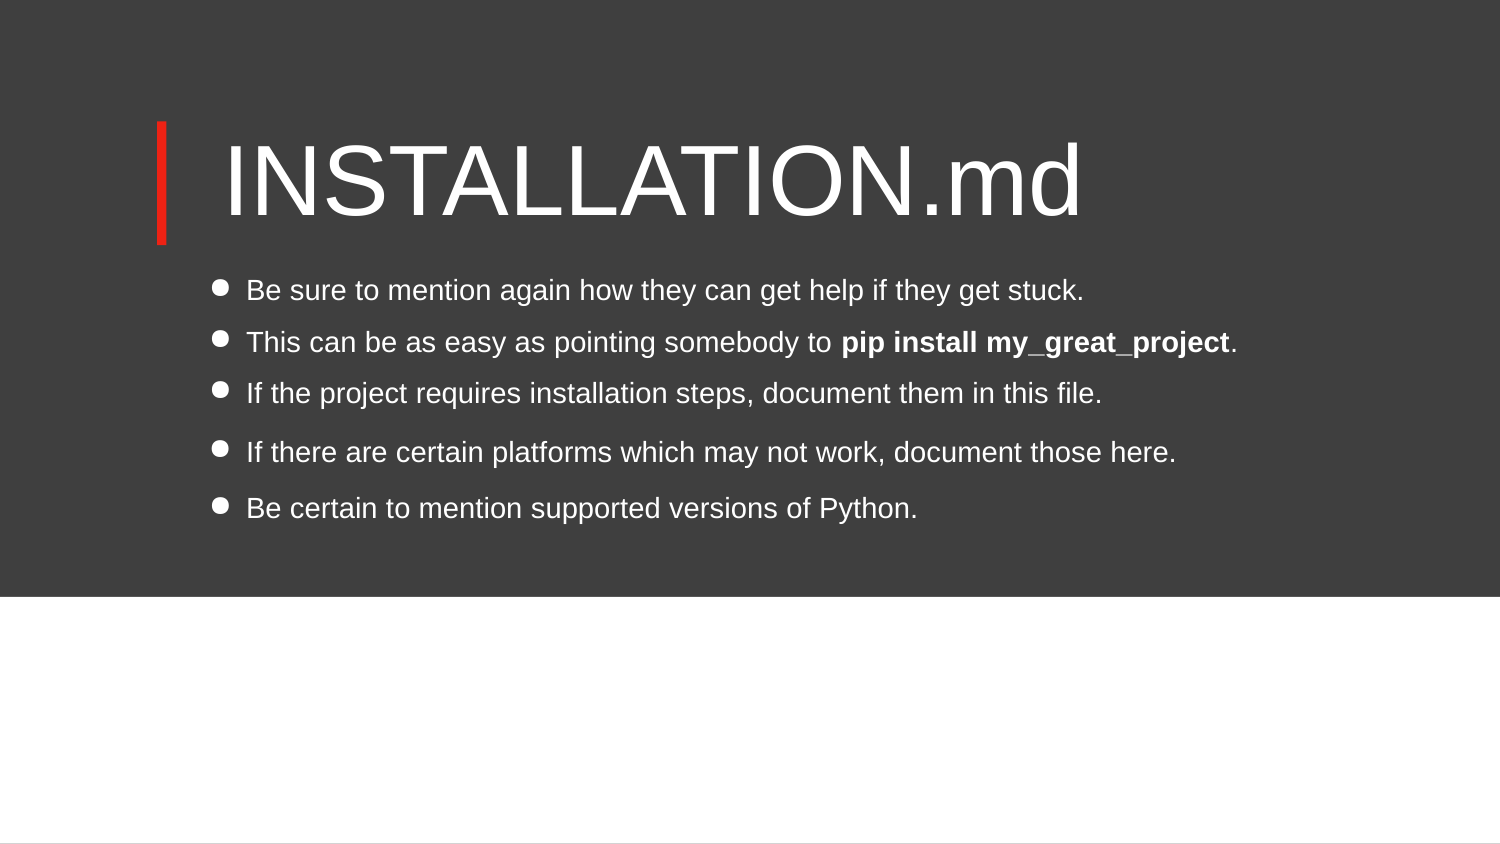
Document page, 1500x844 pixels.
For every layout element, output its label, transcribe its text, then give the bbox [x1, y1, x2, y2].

text_box This can be as easy as pointing somebody to pip install my_great_project. [156, 308, 1294, 360]
text_box If the project requires installation steps, document them in this file. [156, 359, 1146, 418]
title INSTALLATION.md [207, 108, 1238, 250]
text_box Be certain to mention supported versions of Python. [156, 474, 1267, 531]
text_box Be sure to mention again how they can get help if they get stuck. [156, 256, 1289, 308]
text_box If there are certain platforms which may not work, document those here. [156, 418, 1244, 452]
